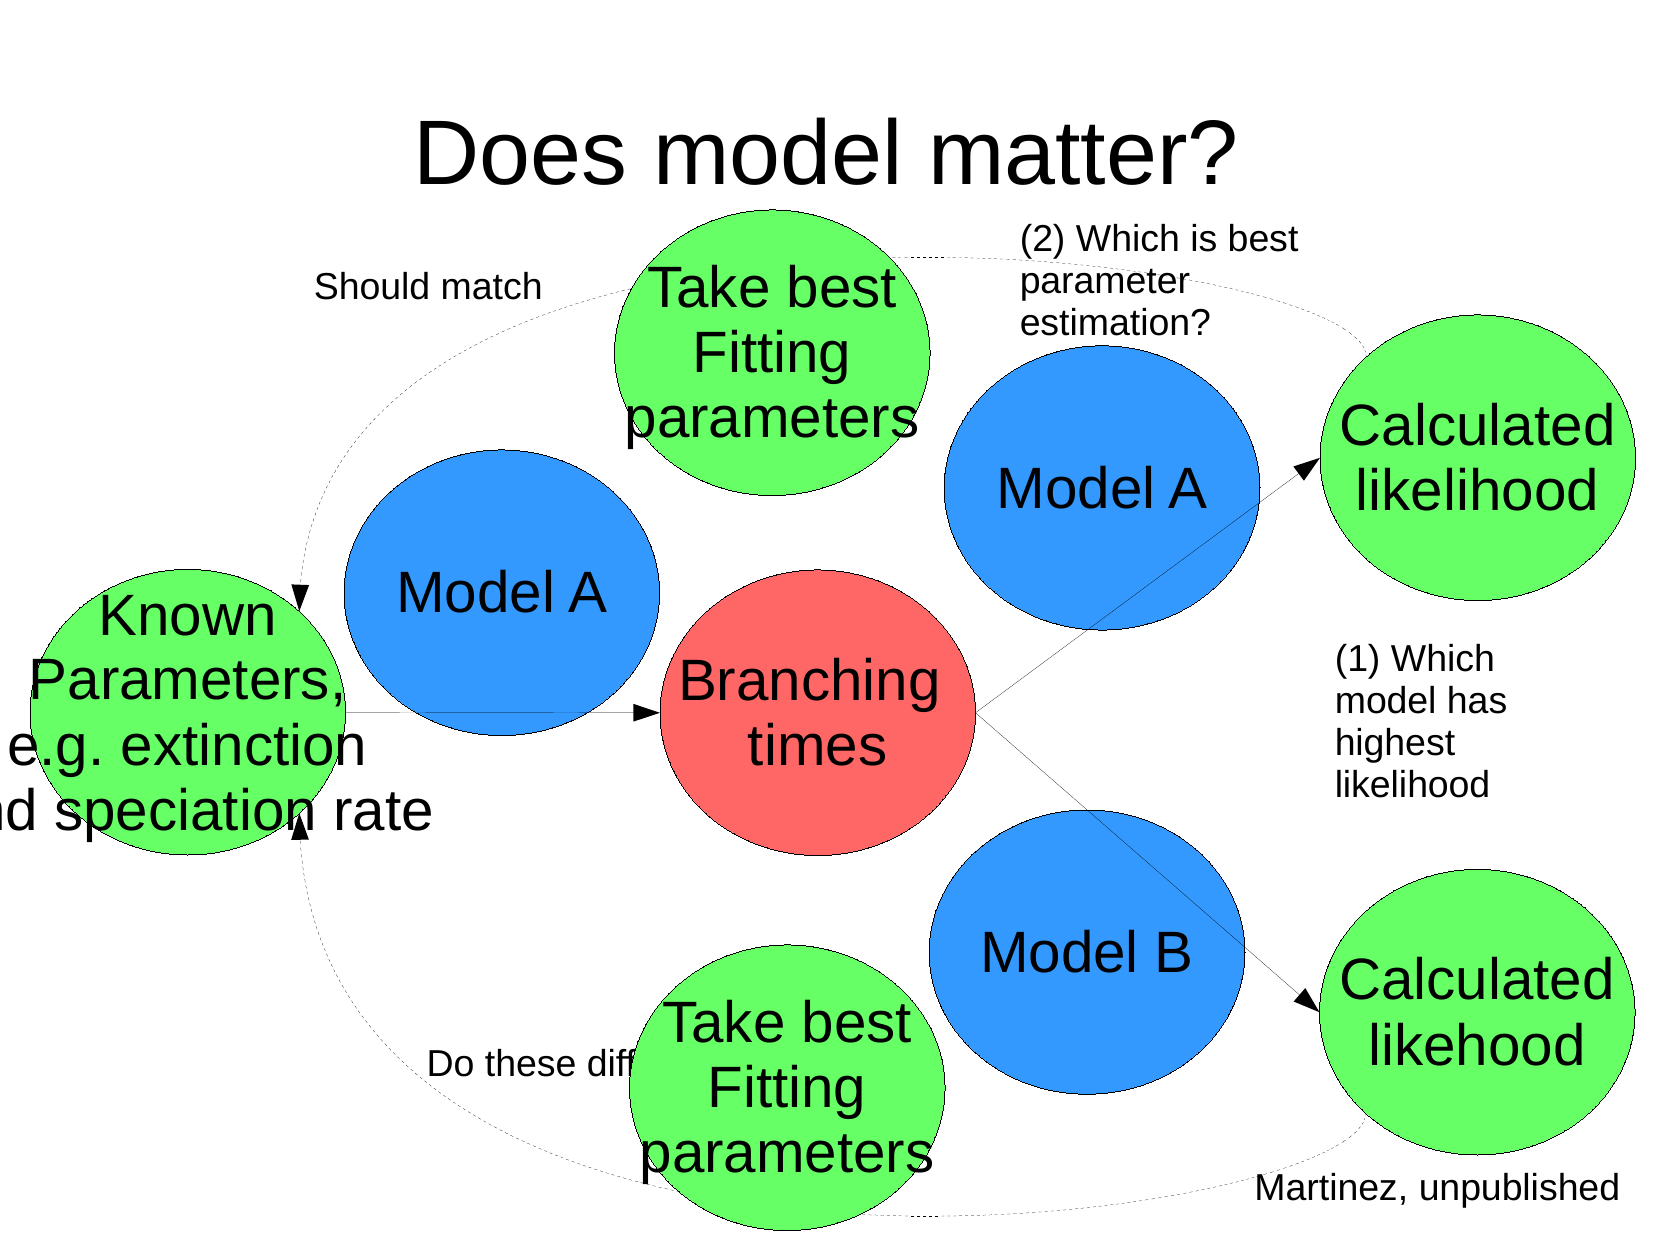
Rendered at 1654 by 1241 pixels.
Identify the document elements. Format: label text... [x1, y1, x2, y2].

text_box Model A [344, 449, 660, 712]
text_box Model A [1089, 504, 1259, 631]
text_box (1) Which model has highest likelihood [1320, 630, 1606, 813]
text_box Model A [416, 713, 587, 736]
text_box Model A [944, 351, 1261, 630]
text_box Branching times [660, 569, 976, 856]
text_box Take best Fitting parameters [629, 944, 946, 1231]
text_box Do these differ? [411, 1035, 640, 1092]
text_box (2) Which is best parameter estimation? [1005, 210, 1314, 351]
text_box Model B [1089, 810, 1245, 946]
title Does model matter? [82, 49, 1571, 257]
text_box Calculated likelihood [1320, 314, 1636, 601]
text_box Model B [929, 810, 1246, 1095]
text_box Martinez, unpublished [1239, 1158, 1636, 1216]
text_box Should match [299, 258, 558, 316]
text_box Known Parameters, e.g. extinction and speciation rate [30, 569, 346, 856]
text_box Calculated likehood [1319, 869, 1636, 1156]
text_box Take best Fitting parameters [614, 209, 931, 496]
